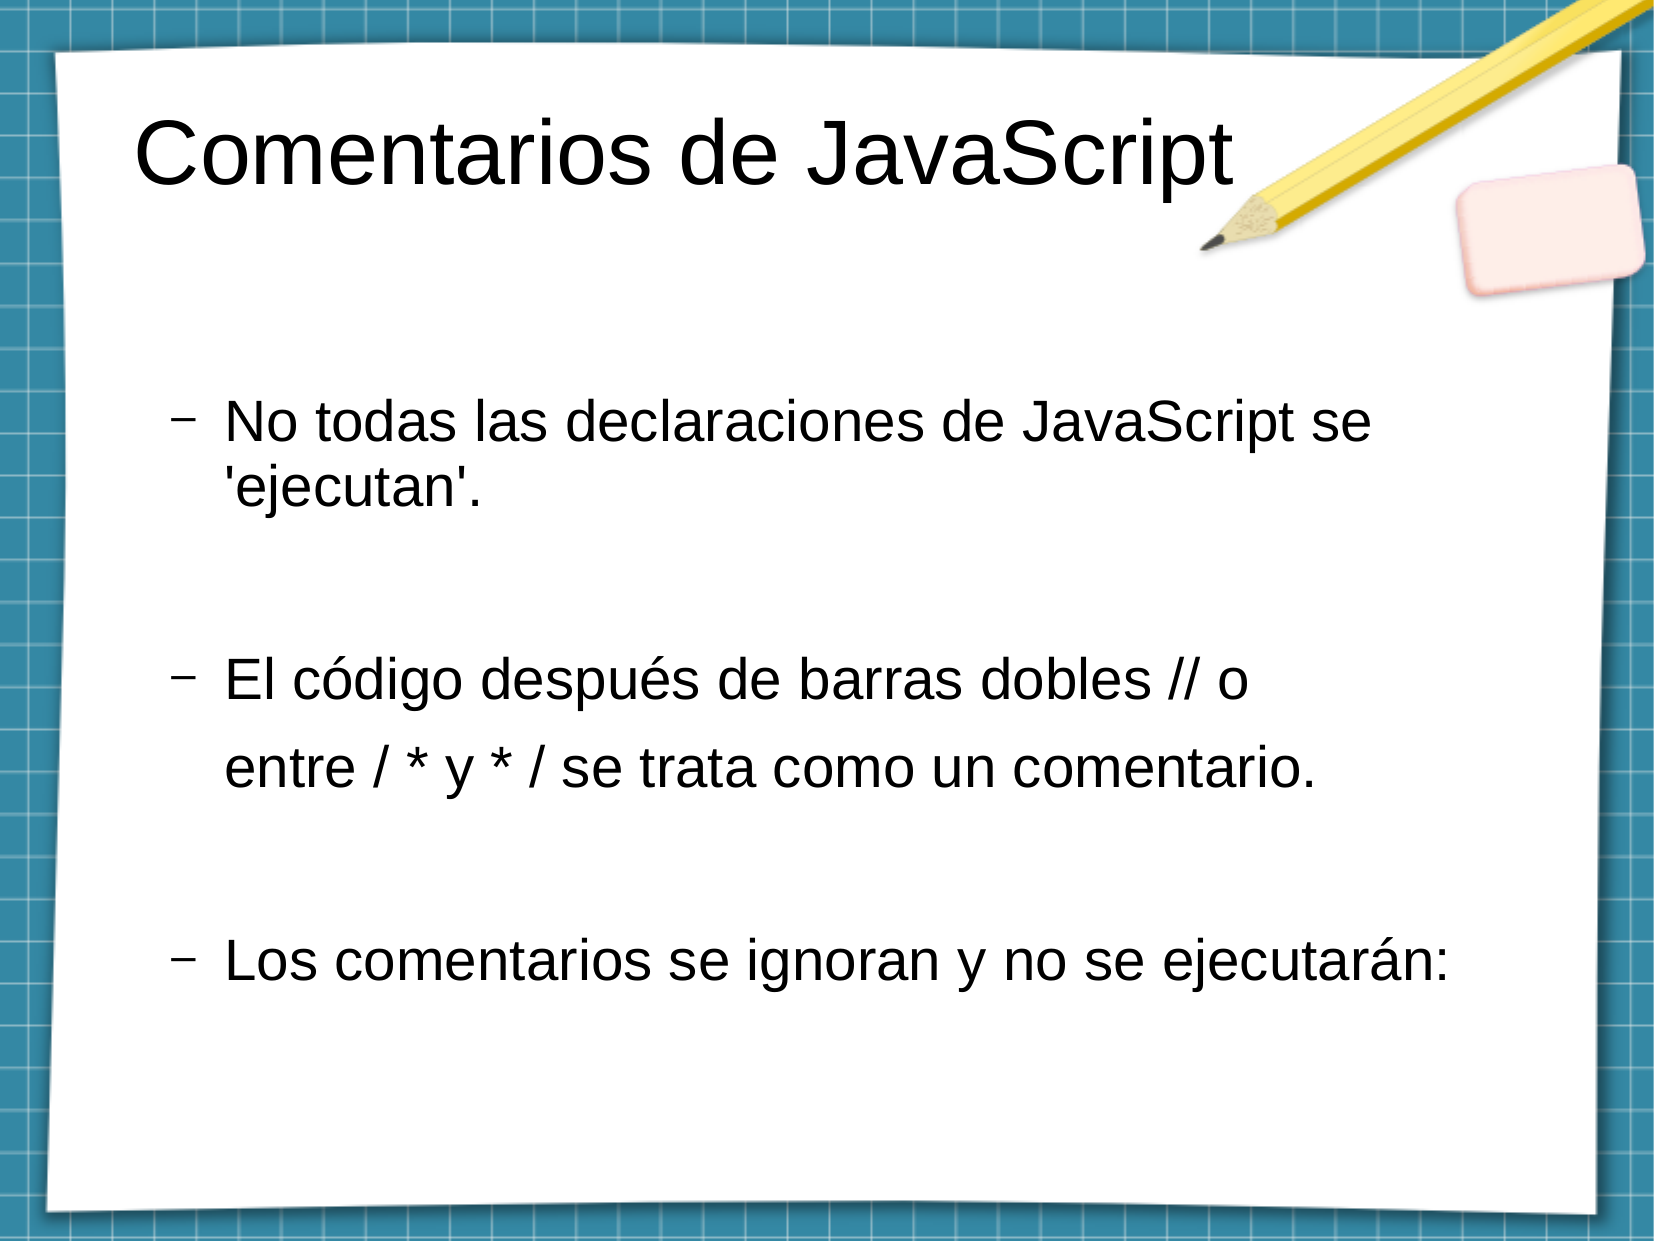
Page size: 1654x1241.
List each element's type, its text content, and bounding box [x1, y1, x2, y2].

list No todas las declaraciones de JavaScript se 'ejecutan'. El código después de barras dobles // o entre / * y * / se trata como un comentario. Los comentarios se ignoran y no se ejecutarán: [82, 290, 1571, 1010]
title Comentarios de JavaScript [82, 49, 1288, 257]
picture [0, 0, 1654, 1241]
